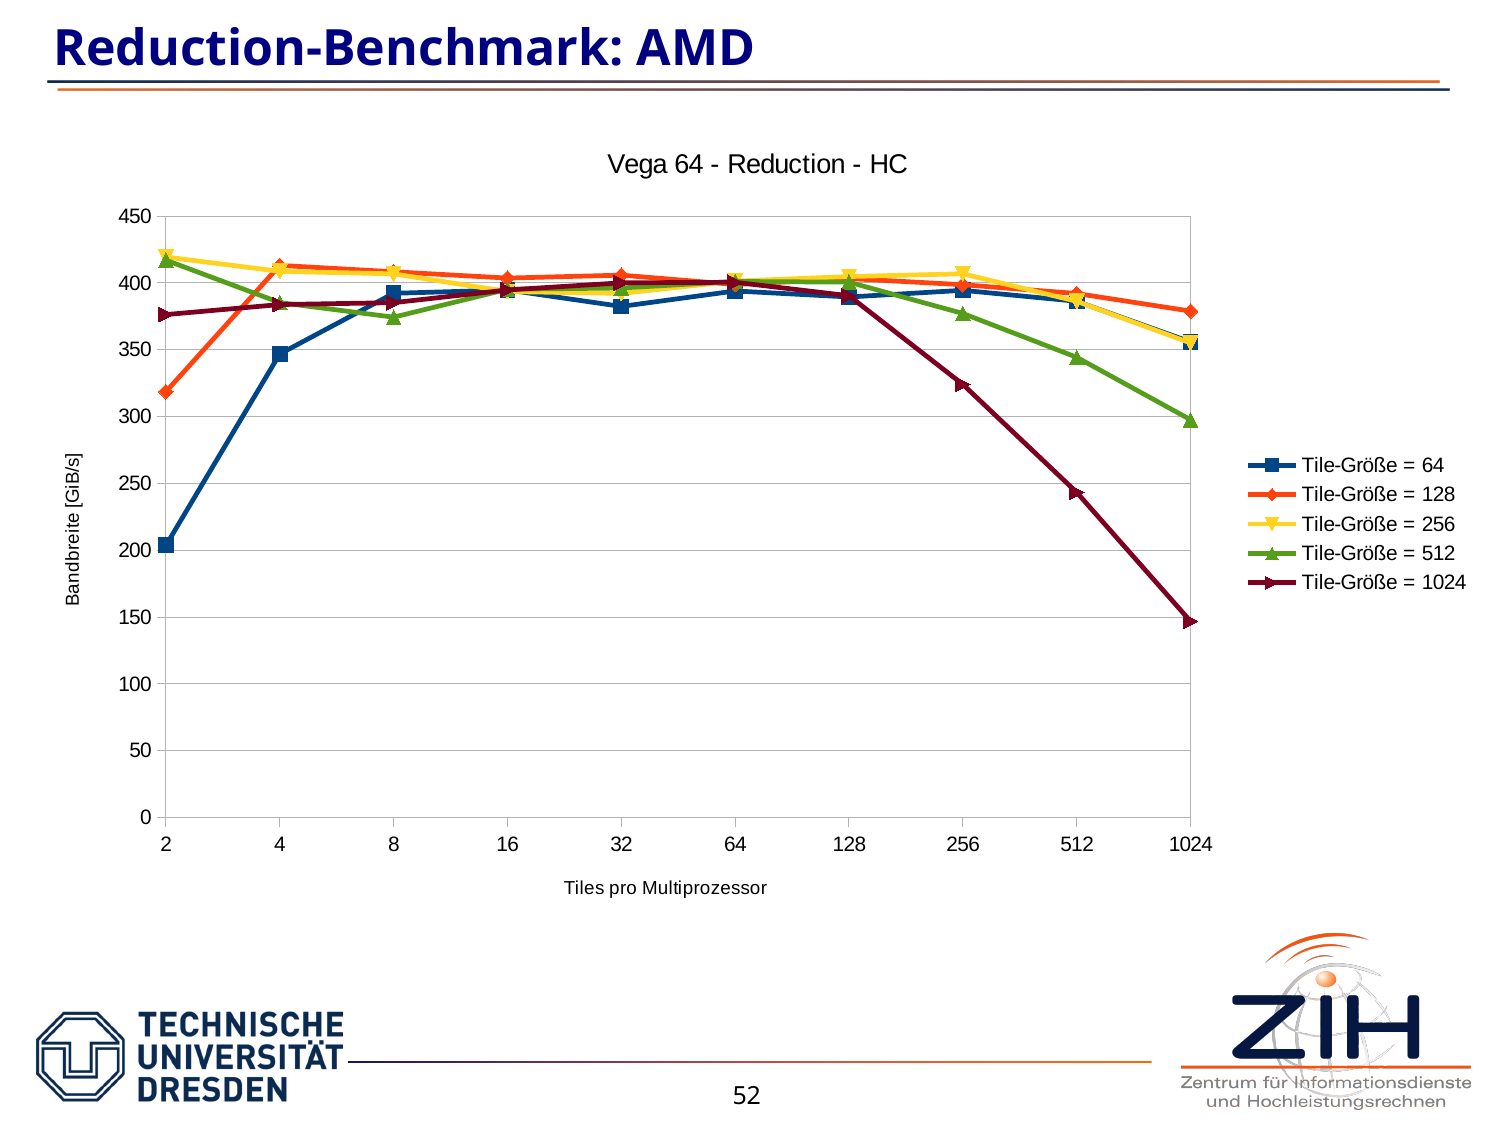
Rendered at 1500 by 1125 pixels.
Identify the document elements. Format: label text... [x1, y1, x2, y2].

picture [47, 80, 1450, 91]
title Reduction-Benchmark: AMD [53, 12, 1453, 81]
picture [1181, 933, 1471, 1110]
chart [29, 118, 1486, 931]
picture [35, 1011, 343, 1102]
